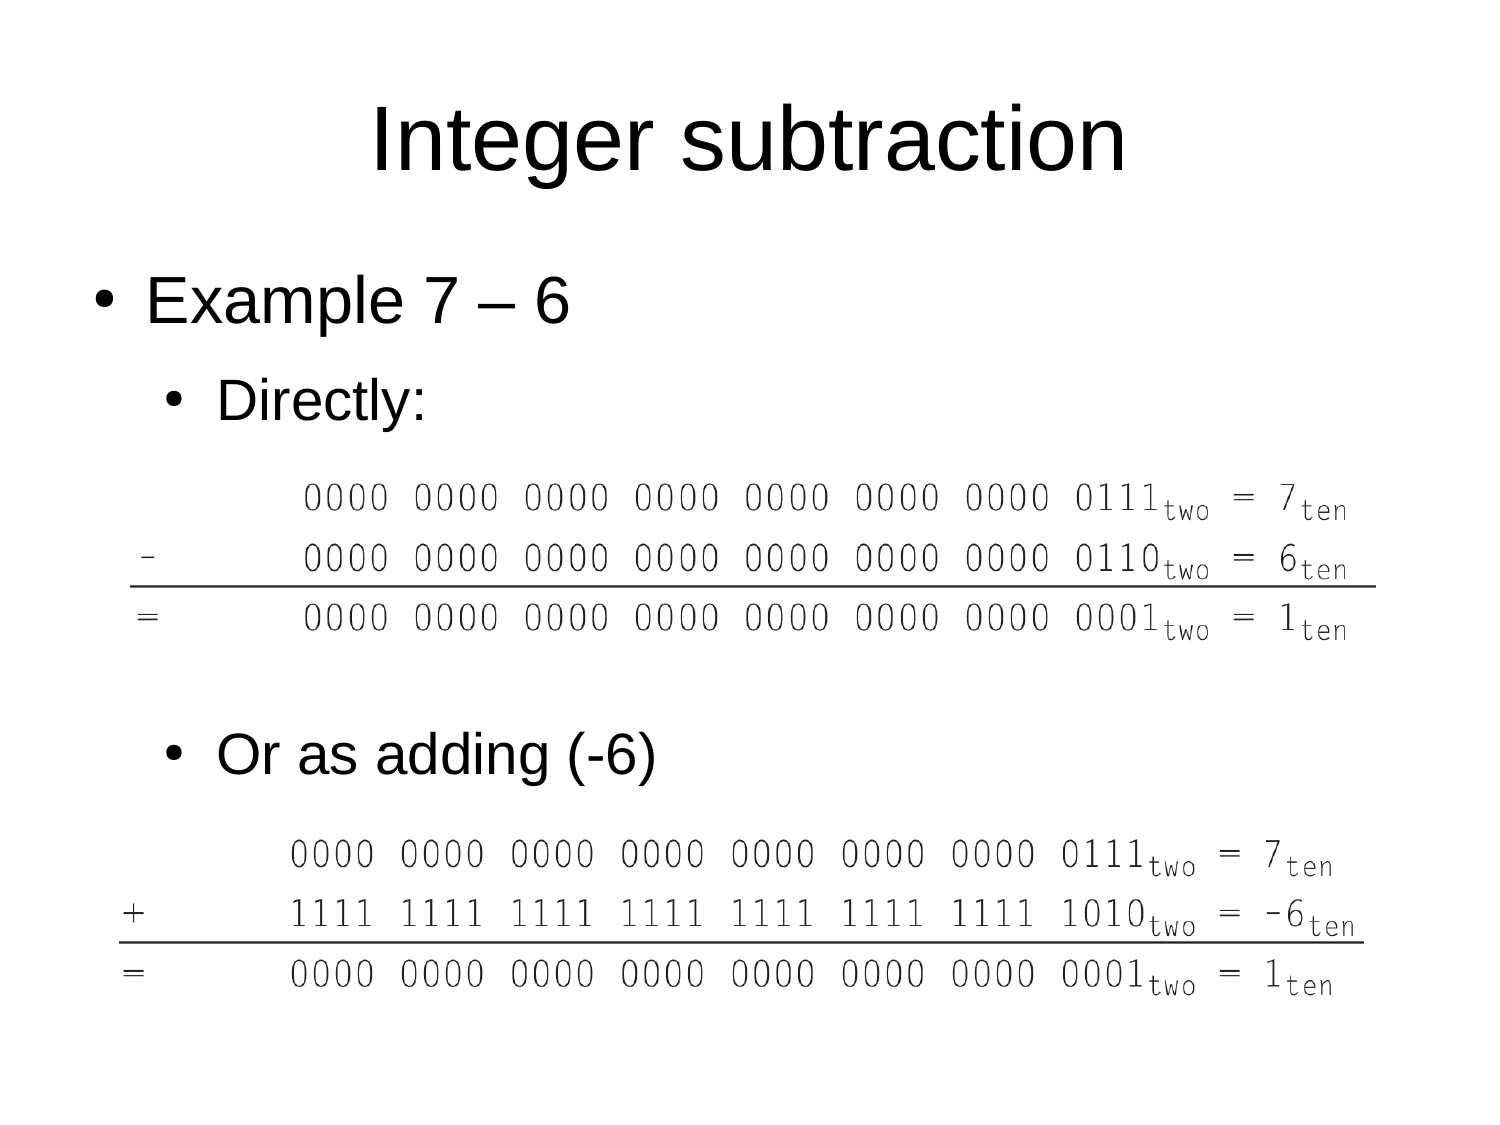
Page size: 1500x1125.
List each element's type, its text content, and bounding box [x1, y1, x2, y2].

title Integer subtraction [75, 44, 1425, 233]
picture [105, 806, 1380, 1012]
picture [116, 452, 1387, 662]
list Example 7 – 6 Directly: Or as adding (-6) [75, 263, 1425, 916]
